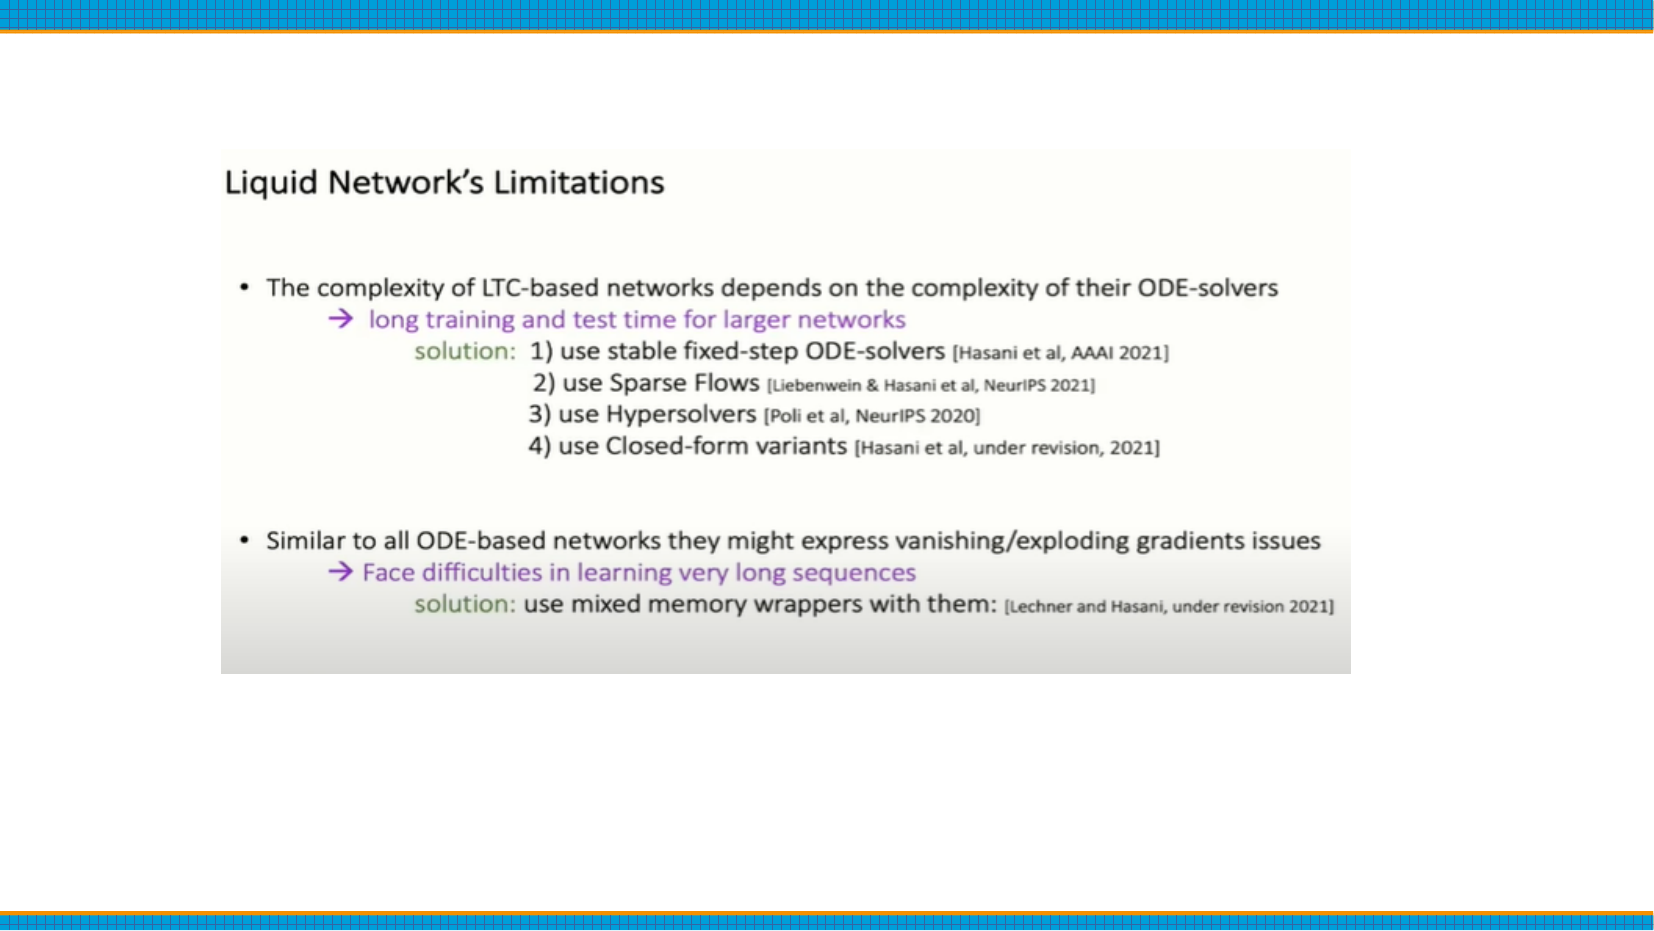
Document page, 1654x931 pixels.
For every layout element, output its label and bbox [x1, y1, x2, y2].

picture [221, 149, 1351, 674]
